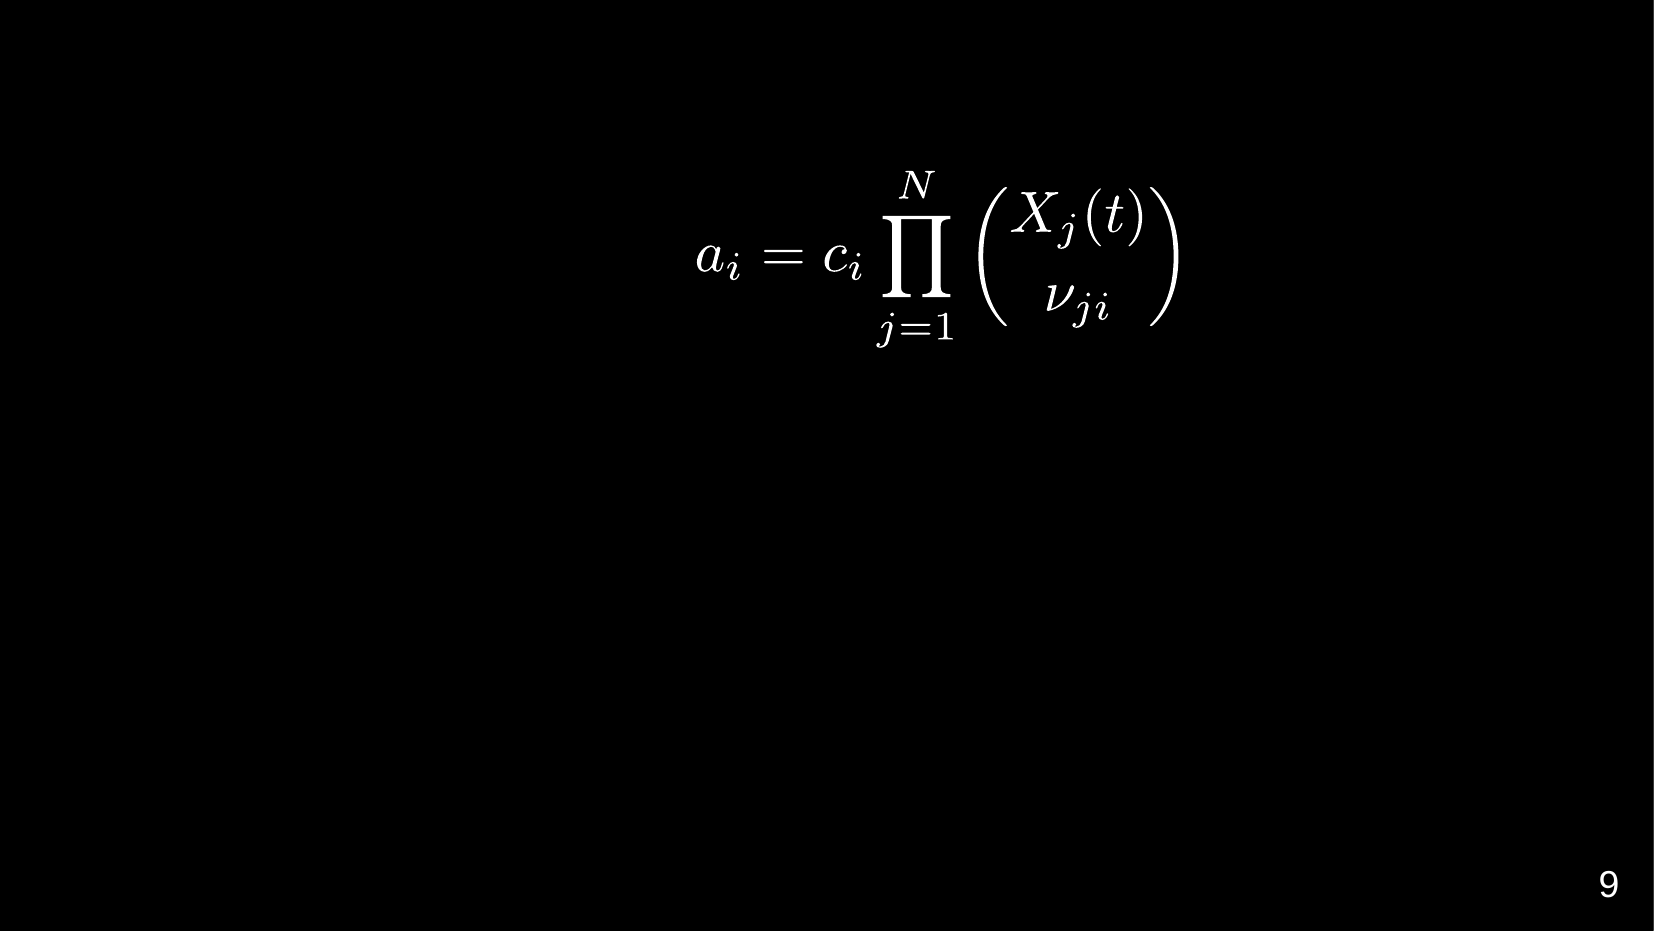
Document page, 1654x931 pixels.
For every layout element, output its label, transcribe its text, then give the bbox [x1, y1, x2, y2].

text_box <number> [1433, 856, 1635, 927]
text_box [694, 170, 1179, 348]
